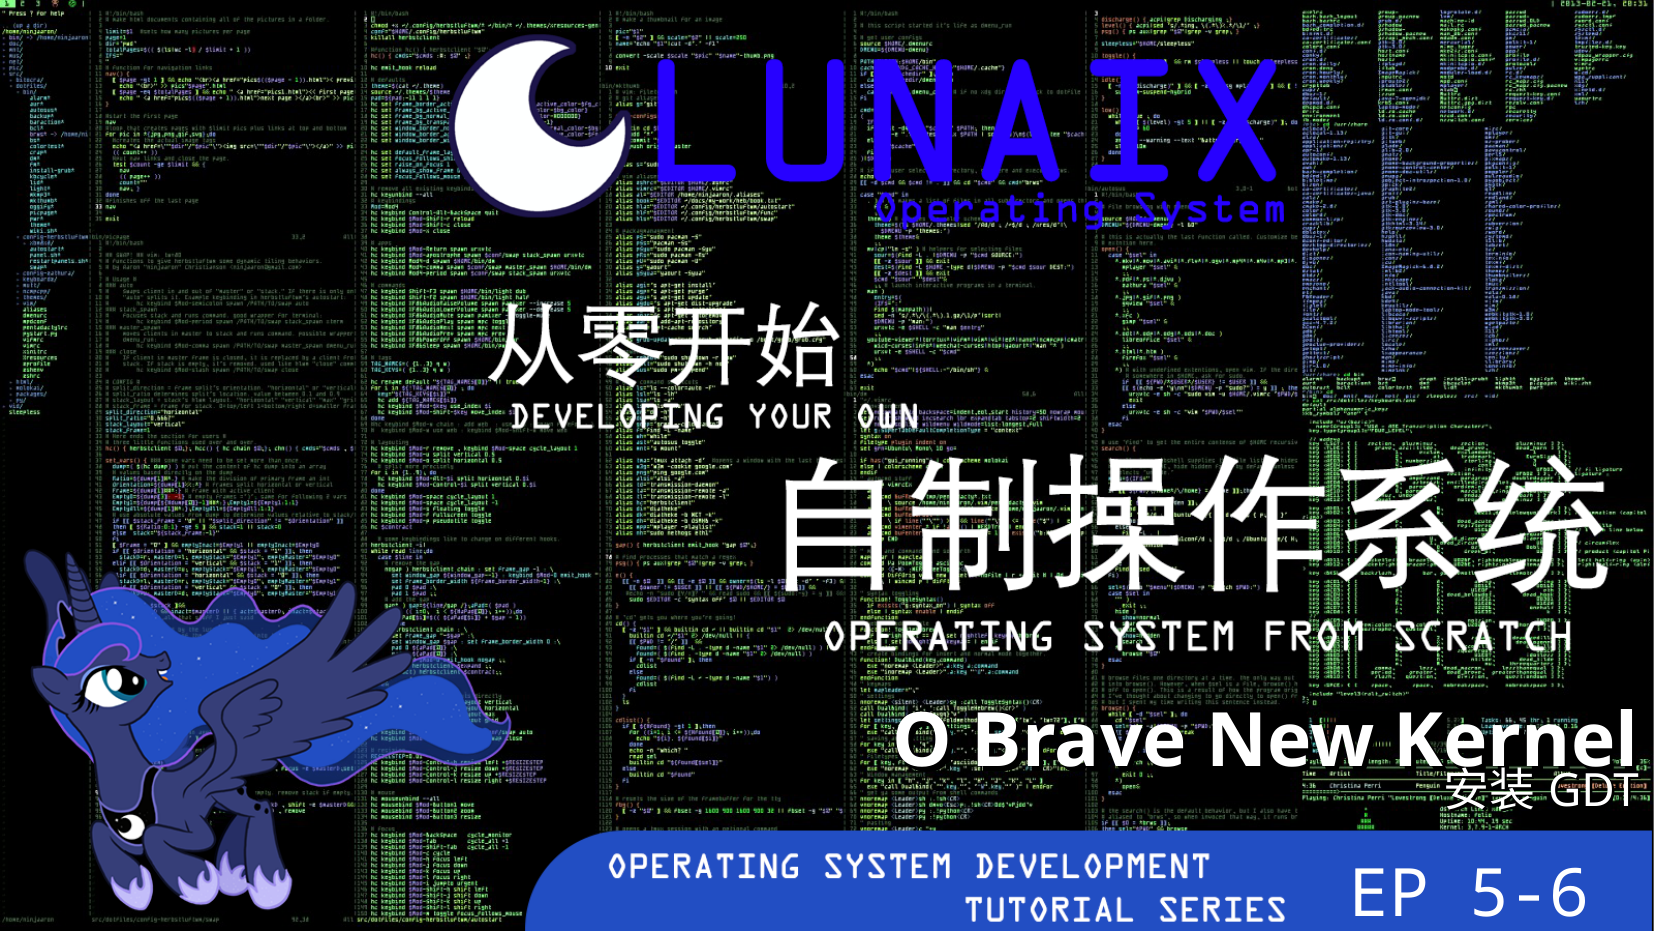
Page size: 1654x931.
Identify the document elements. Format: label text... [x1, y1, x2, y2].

picture [0, 0, 1654, 931]
text_box O Brave New Kernel [578, 679, 1654, 763]
text_box 安装GDT [1122, 745, 1654, 827]
text_box EP 5-6 [1334, 837, 1654, 931]
